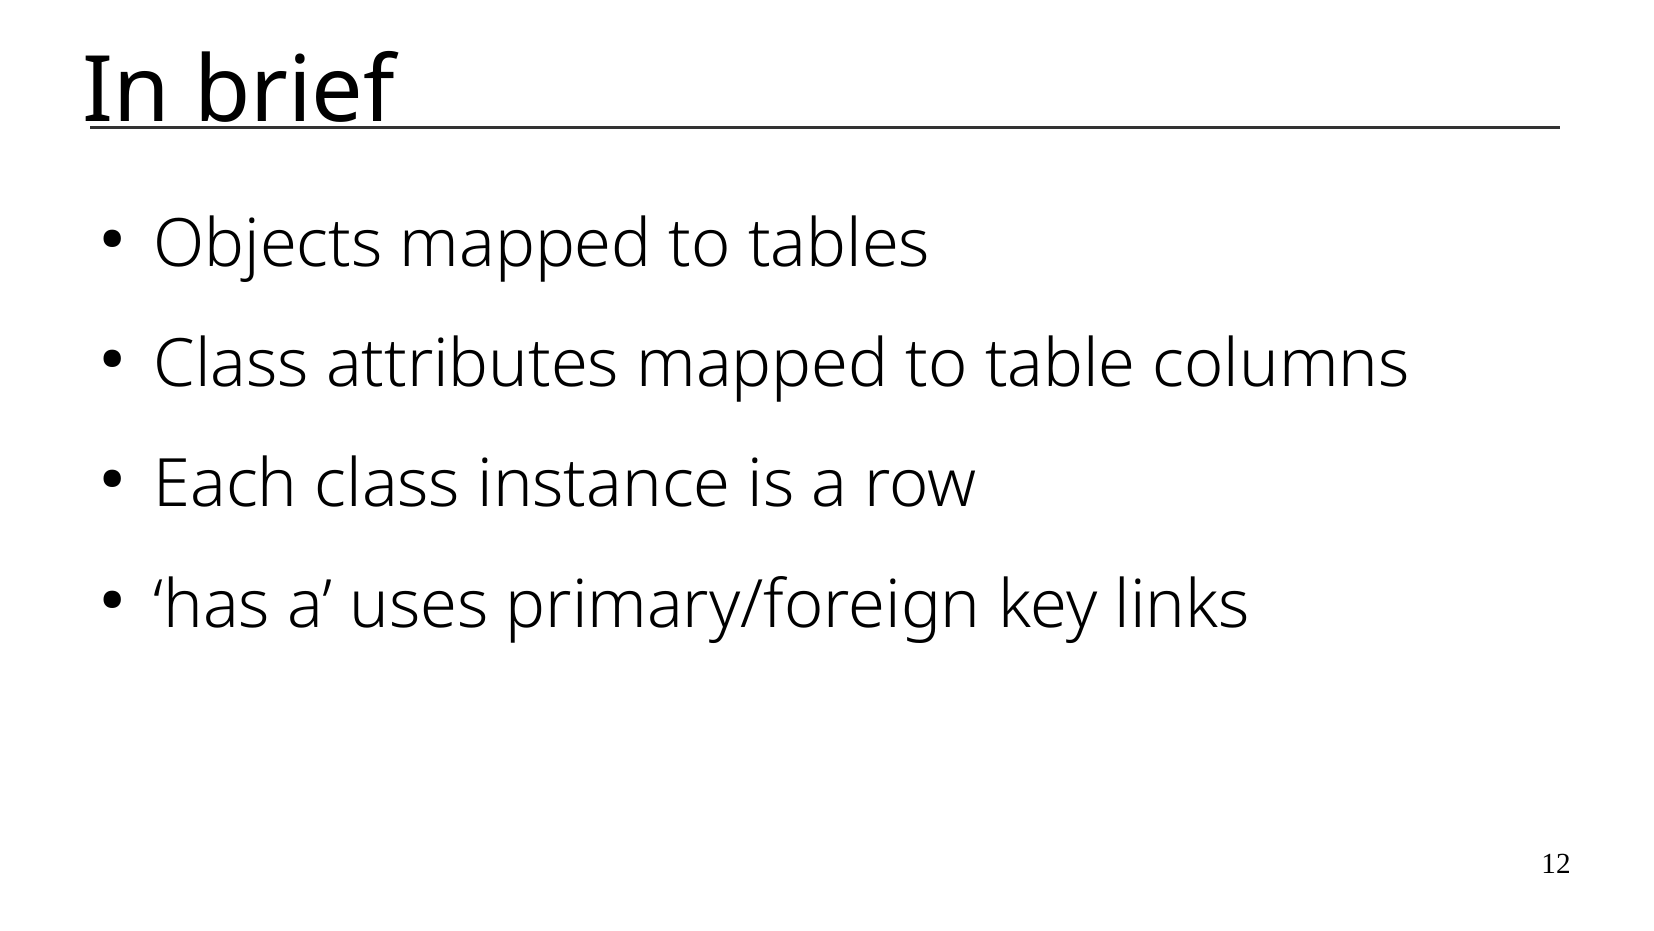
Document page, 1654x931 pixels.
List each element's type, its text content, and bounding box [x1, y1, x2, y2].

title In brief [82, 32, 1571, 140]
list Objects mapped to tables Class attributes mapped to table columns Each class instance is a row ‘has a’ uses primary/foreign key links [82, 195, 1571, 811]
